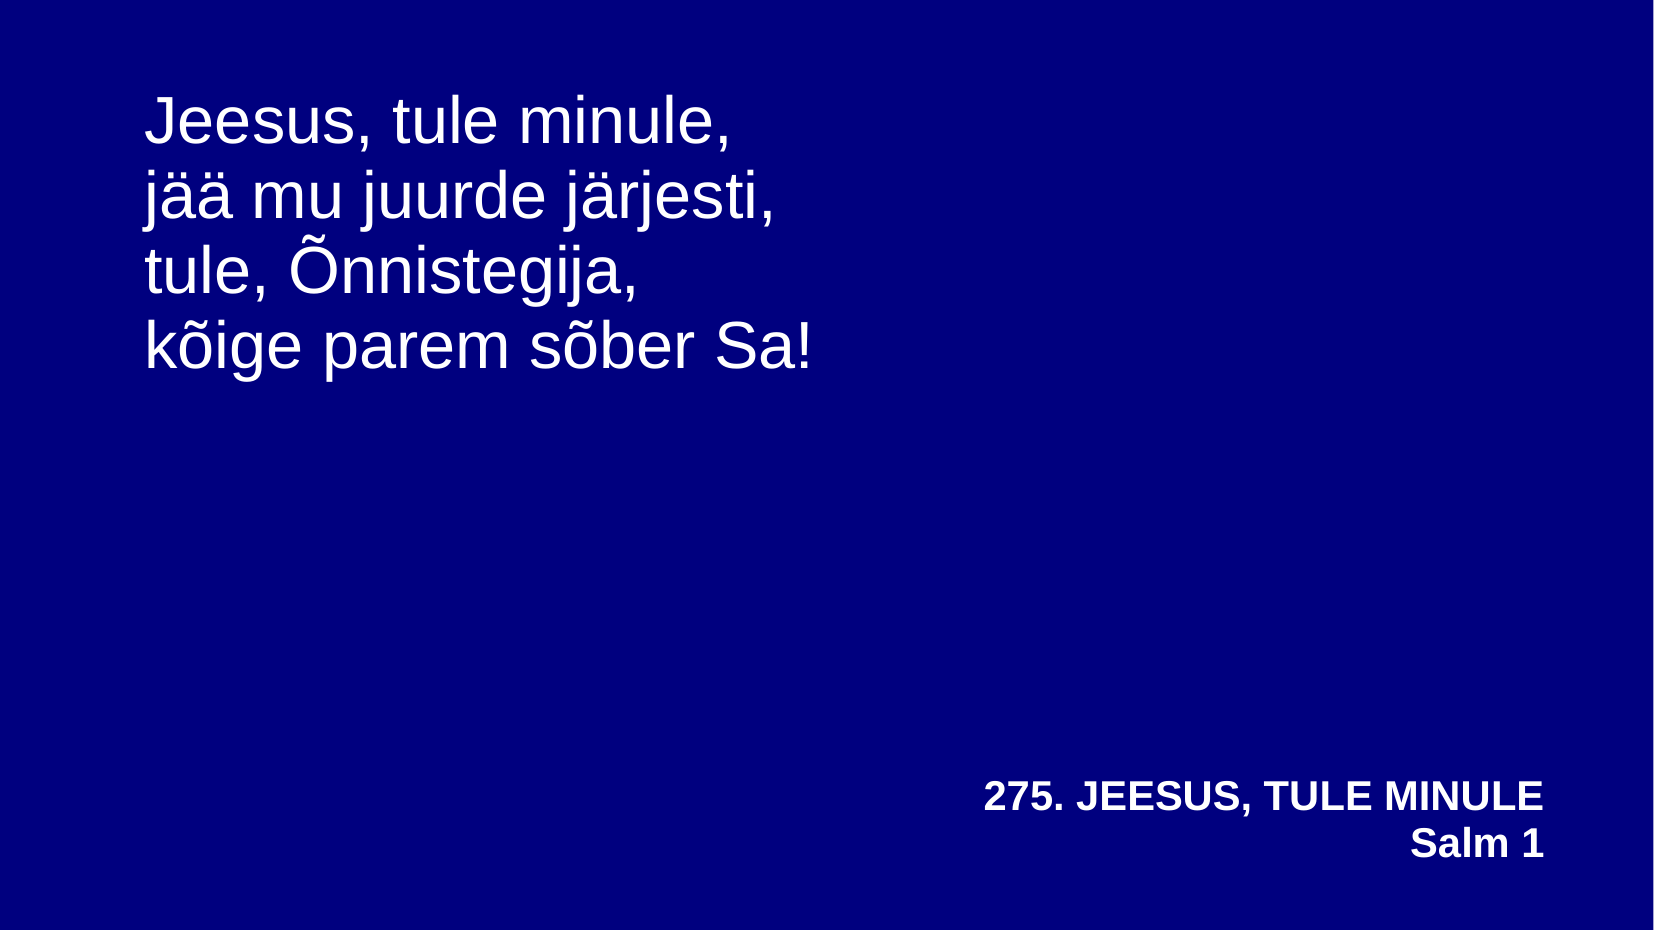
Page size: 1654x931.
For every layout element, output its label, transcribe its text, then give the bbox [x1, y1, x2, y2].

text_box 275. JEESUS, TULE MINULE Salm 1 [82, 765, 1560, 920]
text_box Jeesus, tule minule, jää mu juurde järjesti, tule, Õnnistegija, kõige parem sõber Sa! [129, 76, 1530, 765]
